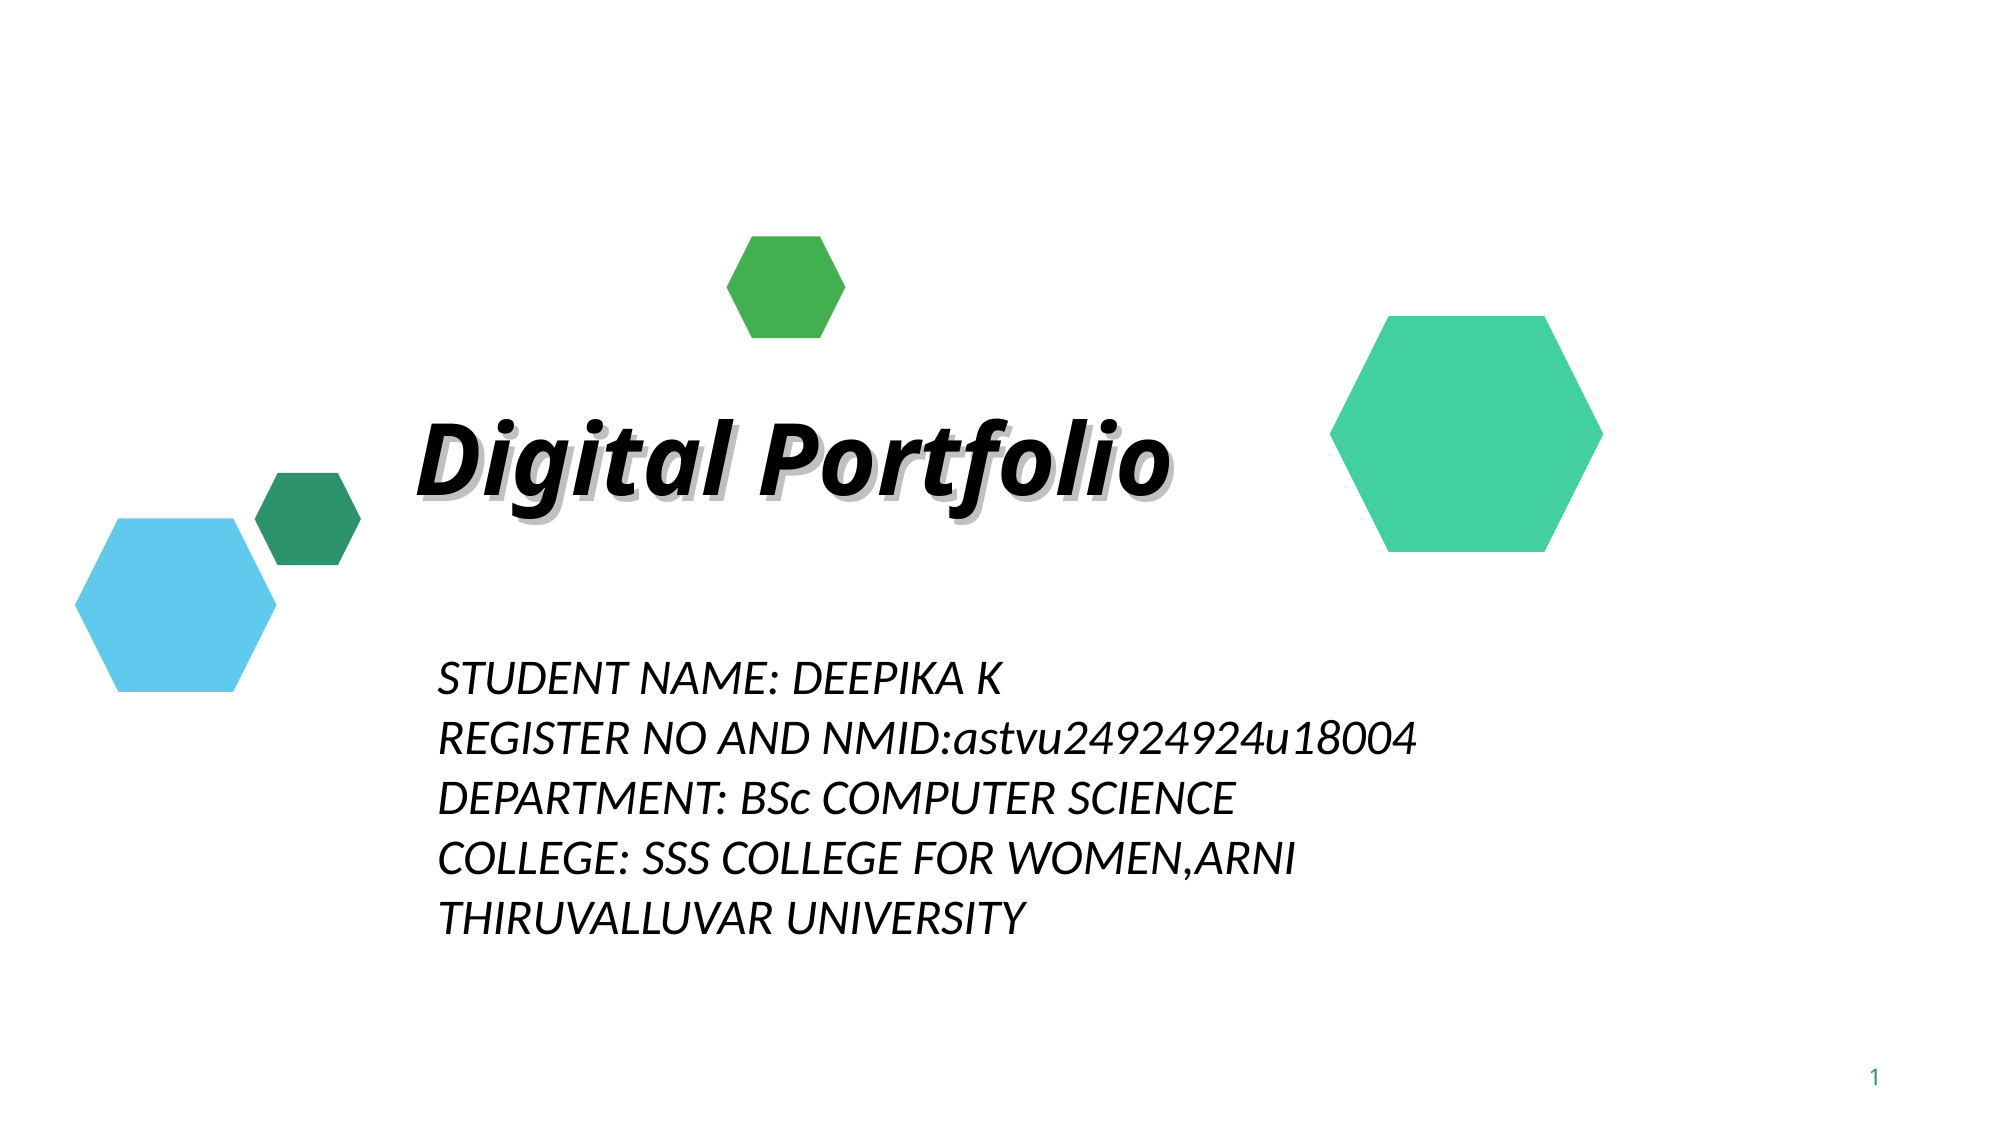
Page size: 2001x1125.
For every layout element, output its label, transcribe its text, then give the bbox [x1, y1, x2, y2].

text_box STUDENT NAME: DEEPIKA K REGISTER NO AND NMID:astvu24924924u18004 DEPARTMENT: BSc COMPUTER SCIENCE COLLEGE: SSS COLLEGE FOR WOMEN,ARNI THIRUVALLUVAR UNIVERSITY [422, 636, 1863, 1016]
text_box [74, 598, 277, 692]
title Digital Portfolio [0, 392, 1383, 598]
slide_number 1 [1862, 1061, 1888, 1094]
text_box [726, 236, 846, 339]
text_box [1350, 316, 1604, 552]
text_box [795, 414, 1096, 476]
